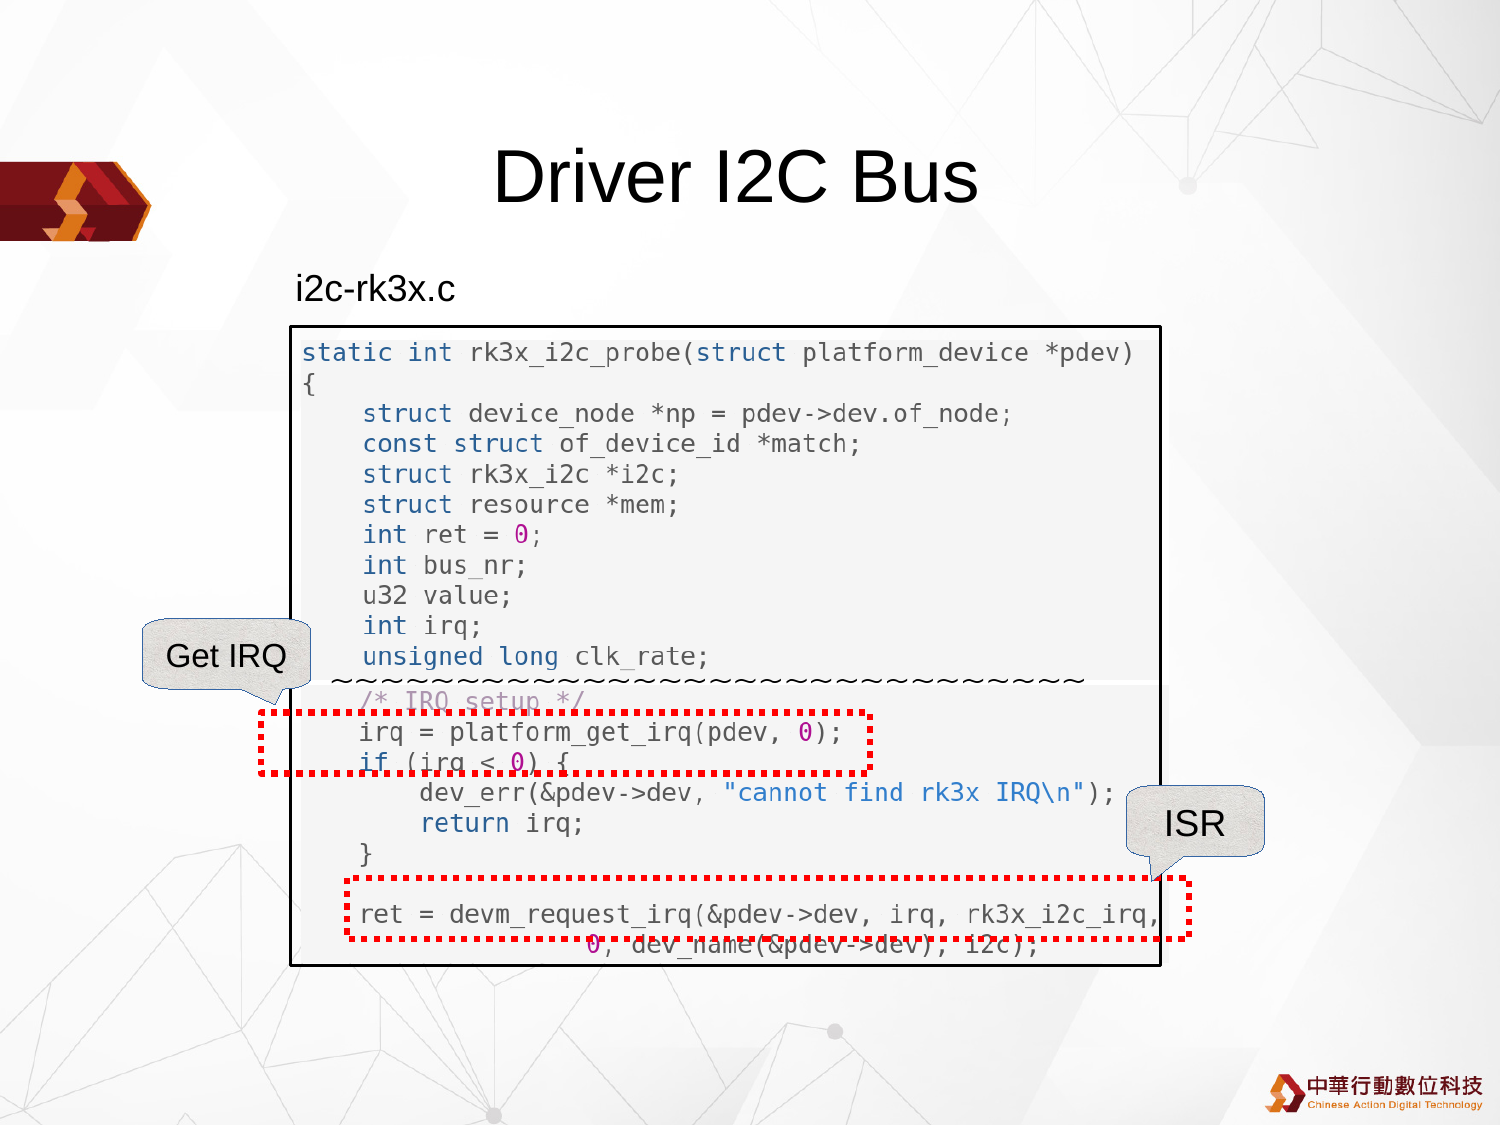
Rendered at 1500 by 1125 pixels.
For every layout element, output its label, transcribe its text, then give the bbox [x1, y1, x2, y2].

title Driver I2C Bus [106, 101, 1366, 254]
text_box ISR [1126, 785, 1265, 882]
text_box Get IRQ [142, 618, 311, 705]
text_box i2c-rk3x.c [280, 256, 484, 317]
picture [0, 0, 1500, 1125]
